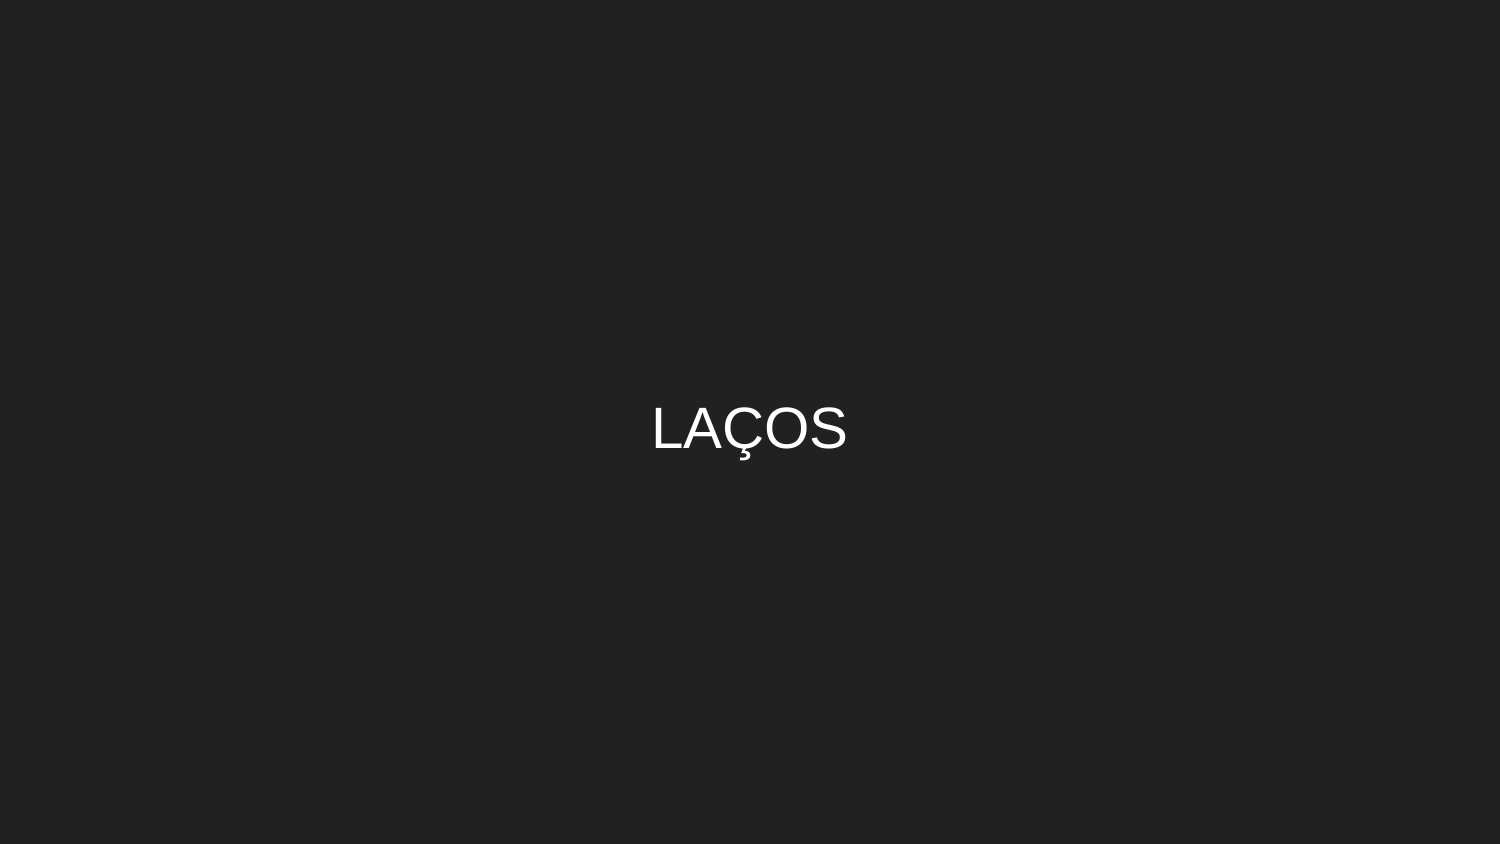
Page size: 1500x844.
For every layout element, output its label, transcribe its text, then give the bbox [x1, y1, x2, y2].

title LAÇOS [51, 374, 1449, 469]
